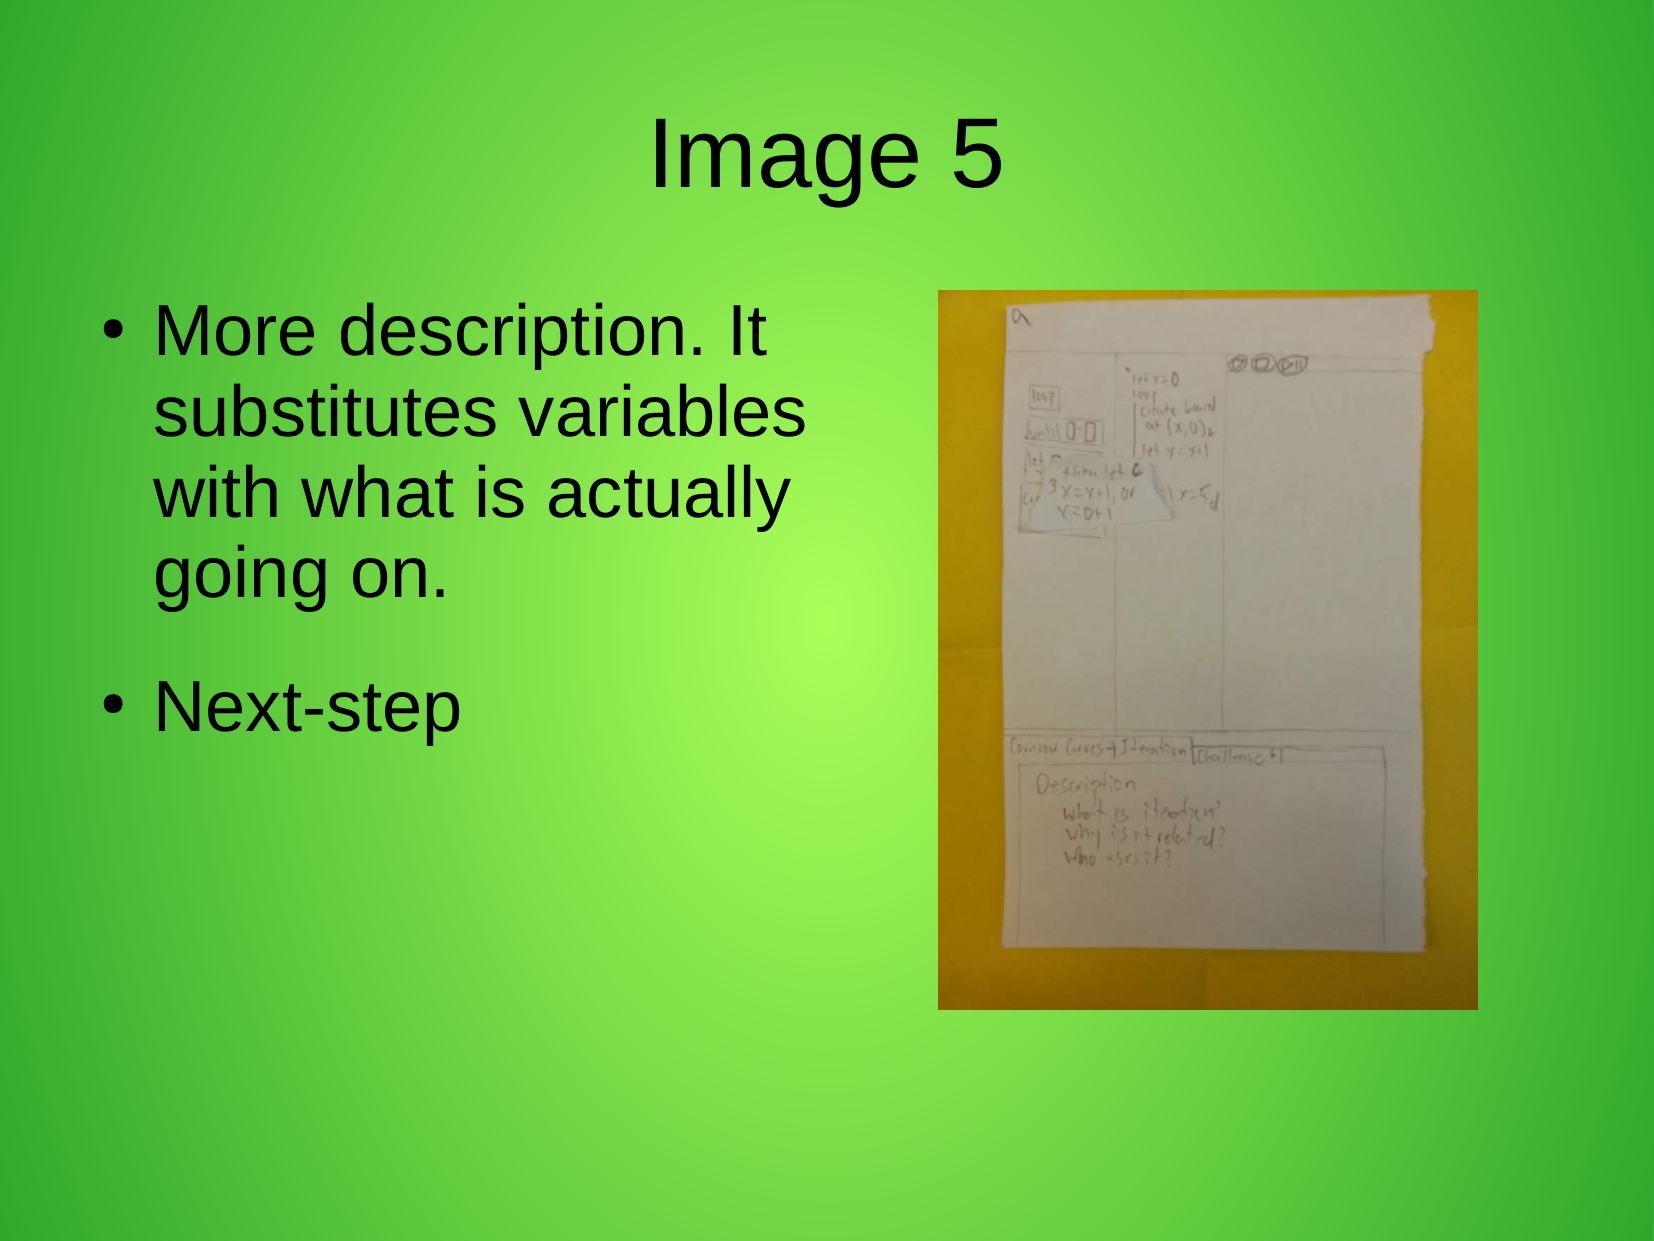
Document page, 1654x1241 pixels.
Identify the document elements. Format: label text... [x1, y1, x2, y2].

list Next-step [82, 665, 809, 1009]
list More description. It substitutes variables with what is actually going on. [82, 290, 809, 634]
title Image 5 [82, 49, 1571, 257]
picture [938, 290, 1478, 1010]
